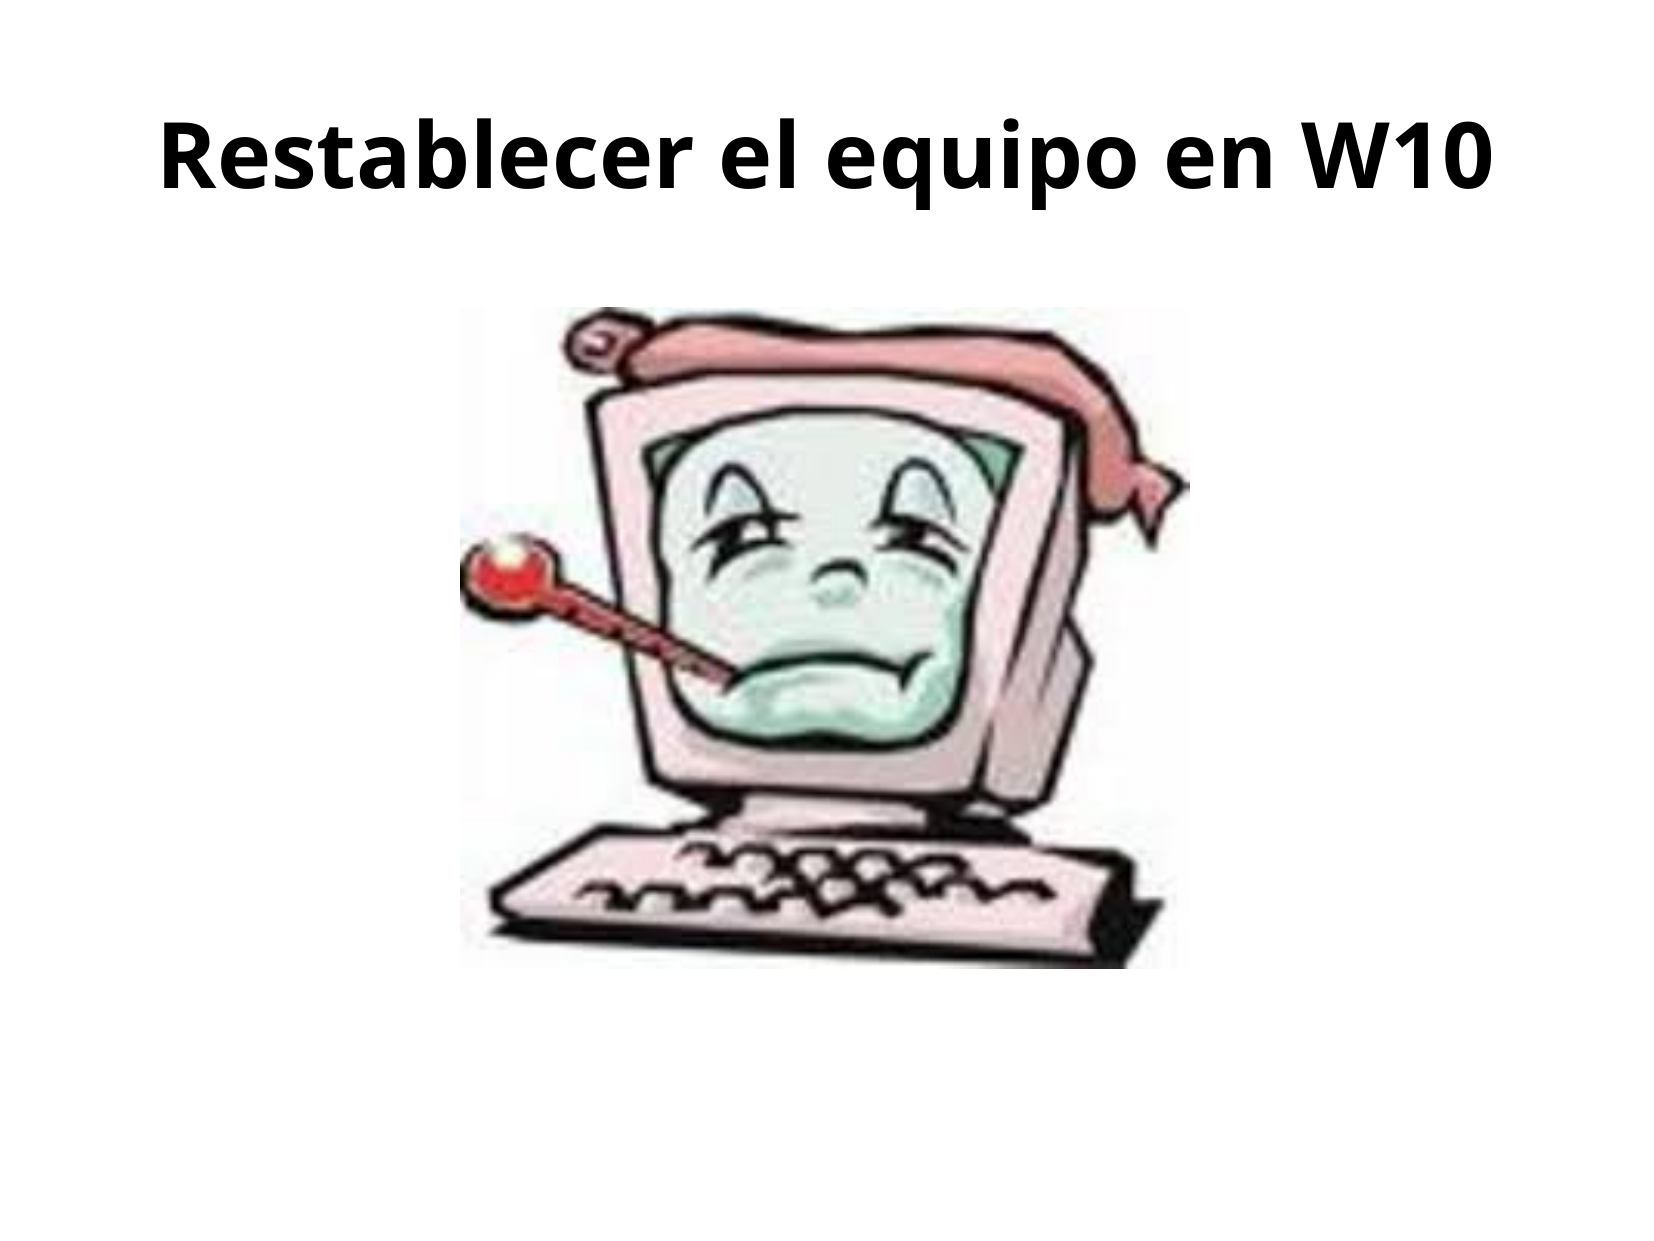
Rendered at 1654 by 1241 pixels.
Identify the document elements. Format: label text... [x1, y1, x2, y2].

title Restablecer el equipo en W10 [82, 49, 1571, 257]
picture [460, 307, 1190, 969]
